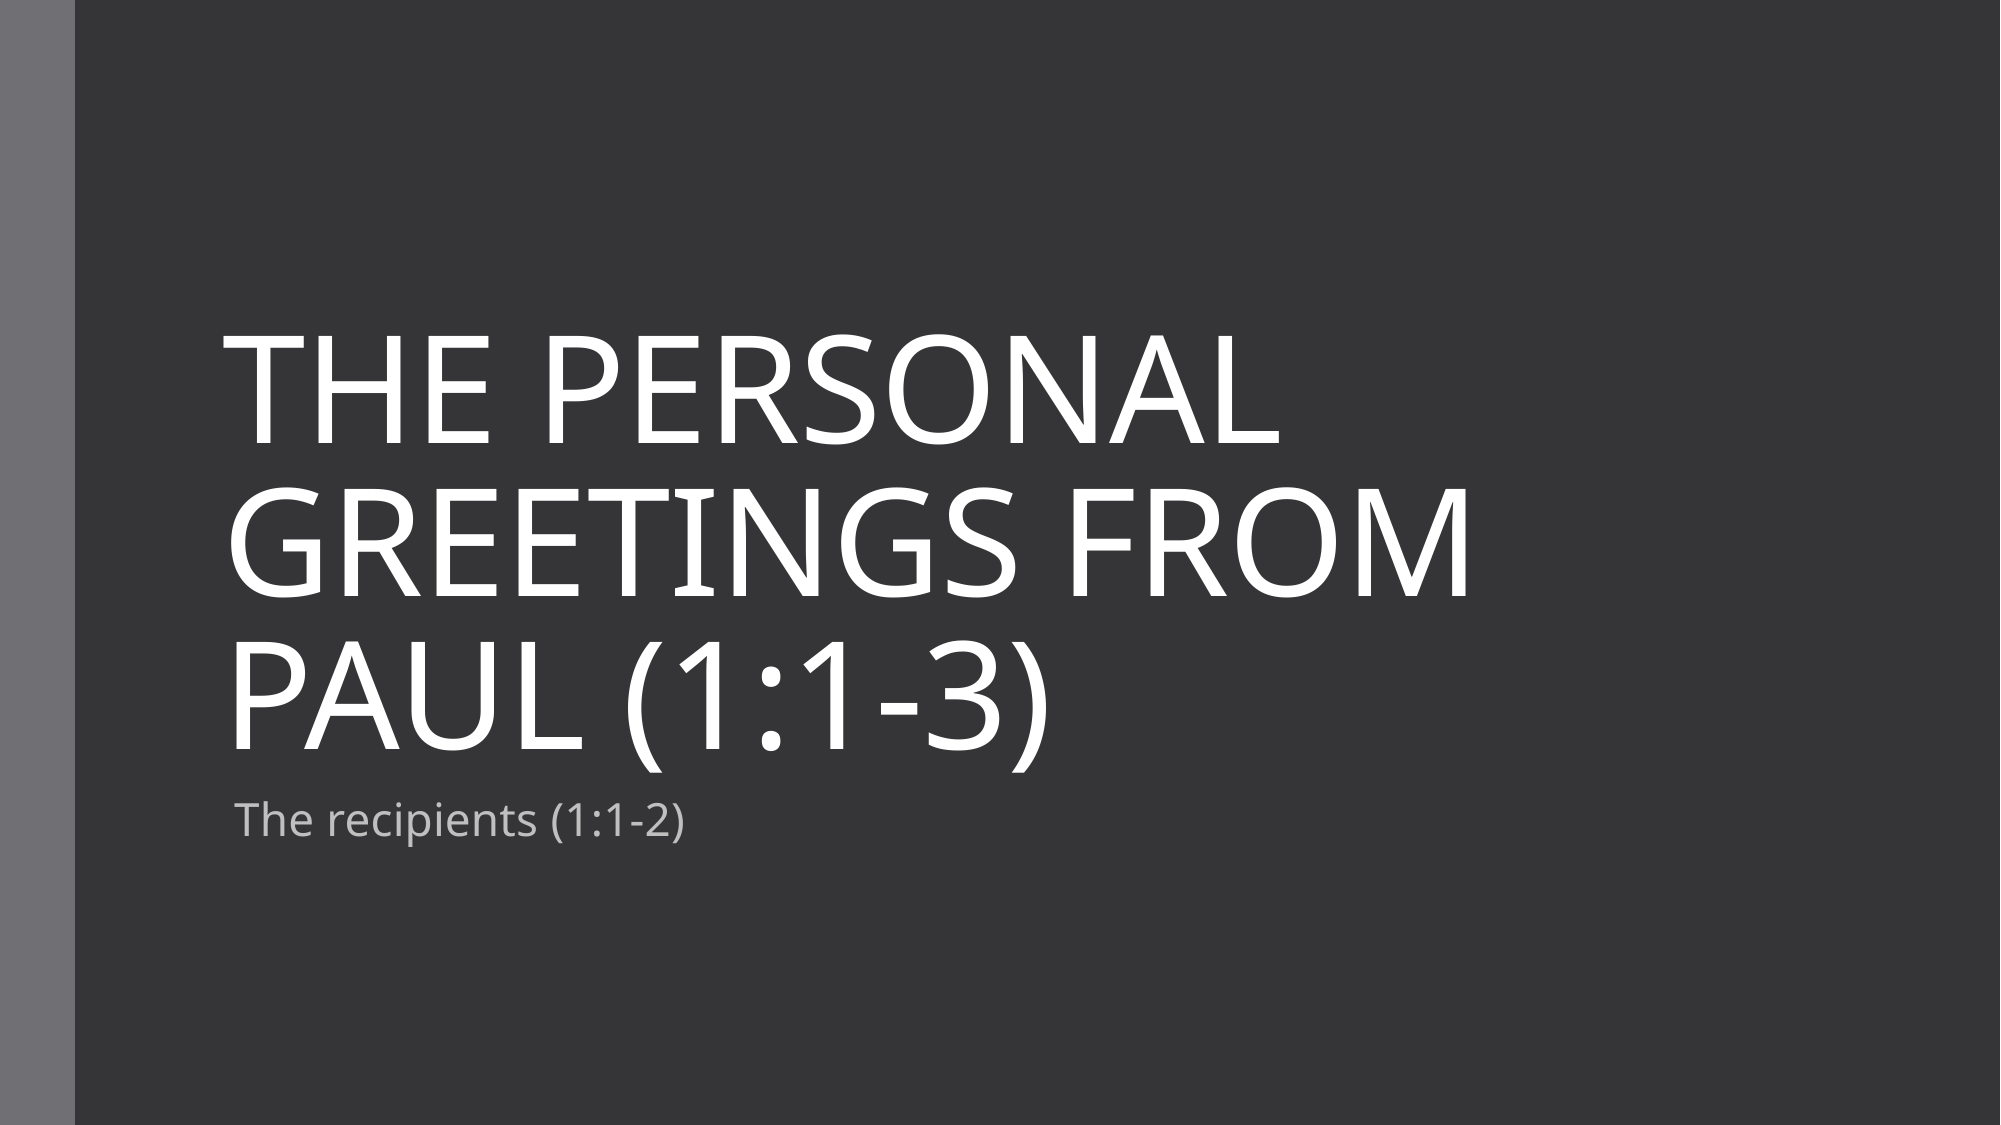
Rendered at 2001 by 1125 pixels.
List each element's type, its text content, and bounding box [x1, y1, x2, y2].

title THE PERSONAL GREETINGS FROM PAUL (1:1-3) [206, 124, 1752, 787]
subtitle The recipients (1:1-2) [206, 787, 1752, 1066]
